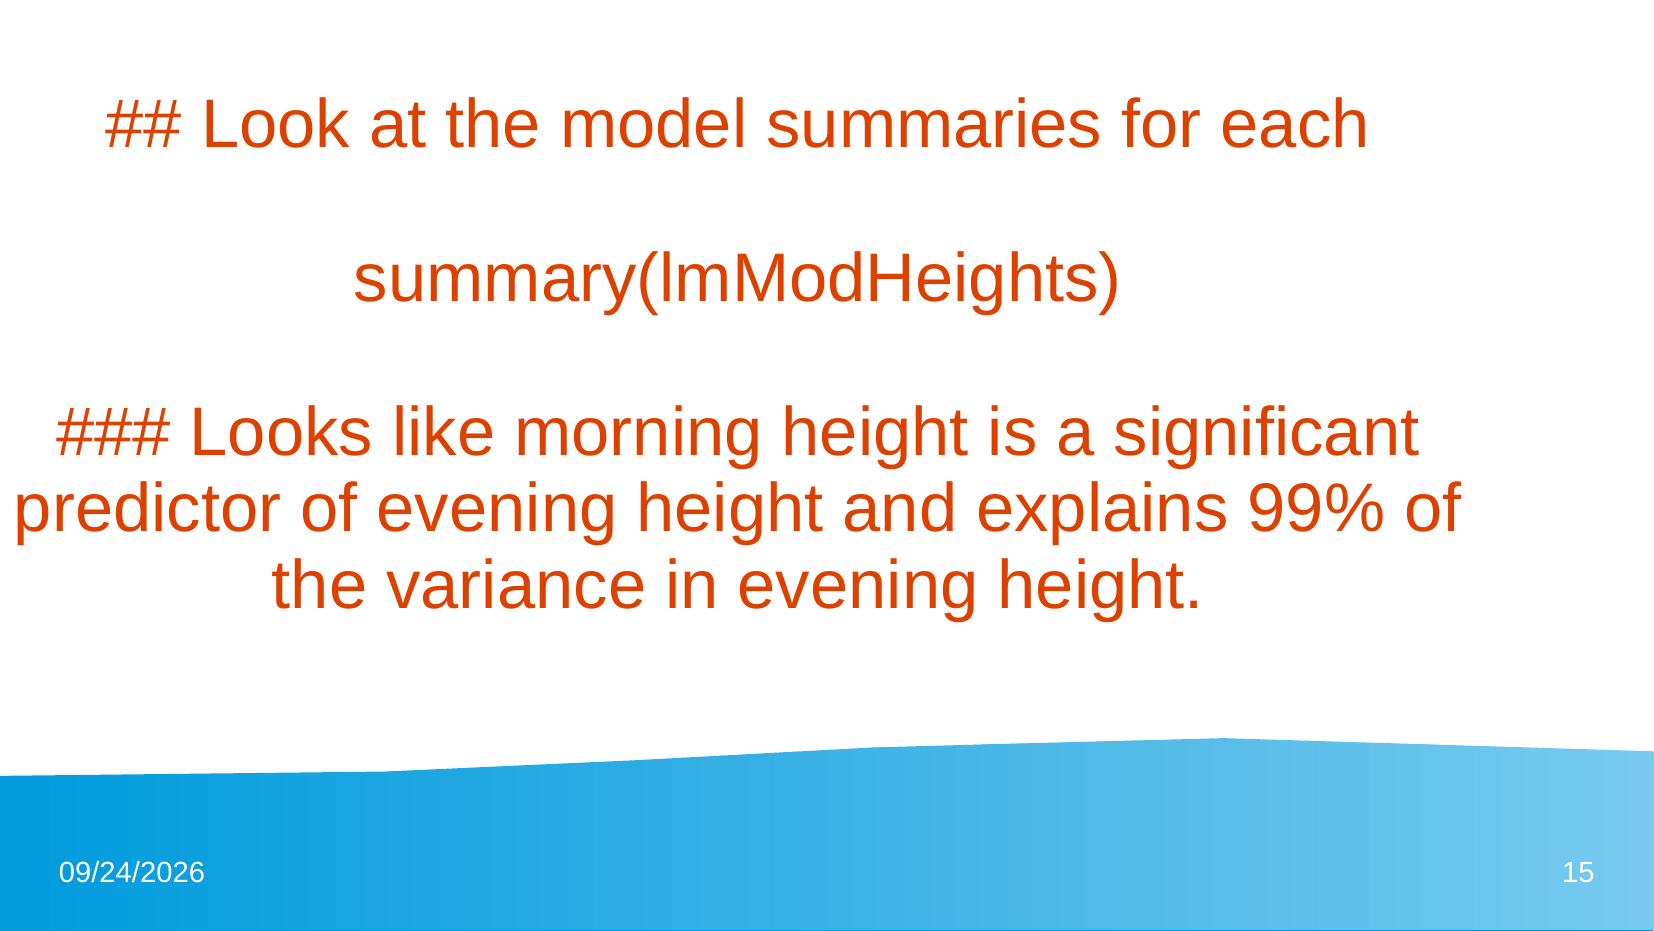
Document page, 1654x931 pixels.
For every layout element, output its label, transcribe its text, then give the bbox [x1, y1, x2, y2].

title ## Look at the model summaries for each summary(lmModHeights) ### Looks like morning height is a significant predictor of evening height and explains 99% of the variance in evening height. [0, 85, 1477, 624]
